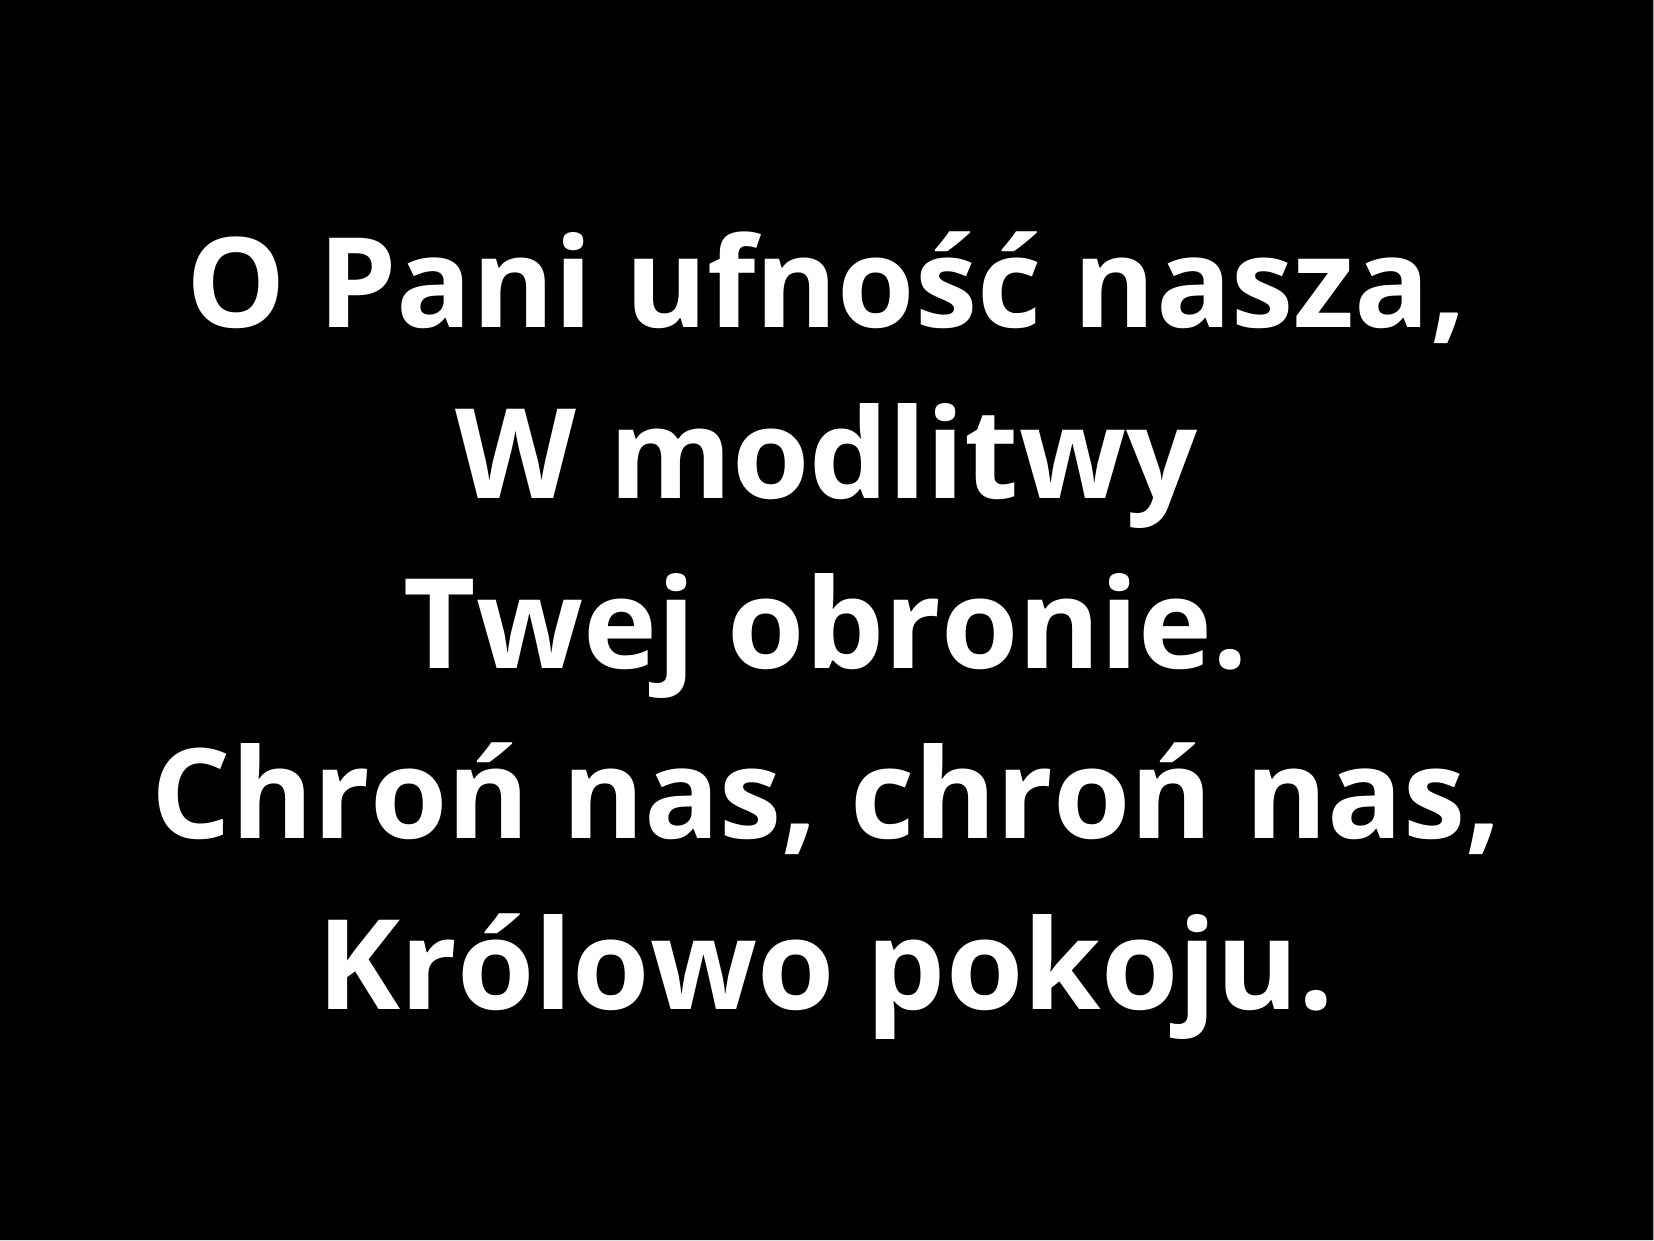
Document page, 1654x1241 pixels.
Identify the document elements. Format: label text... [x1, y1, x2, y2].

title O Pani ufność nasza, W modlitwy Twej obronie. Chroń nas, chroń nas, Królowo pokoju. [0, 0, 1654, 1241]
